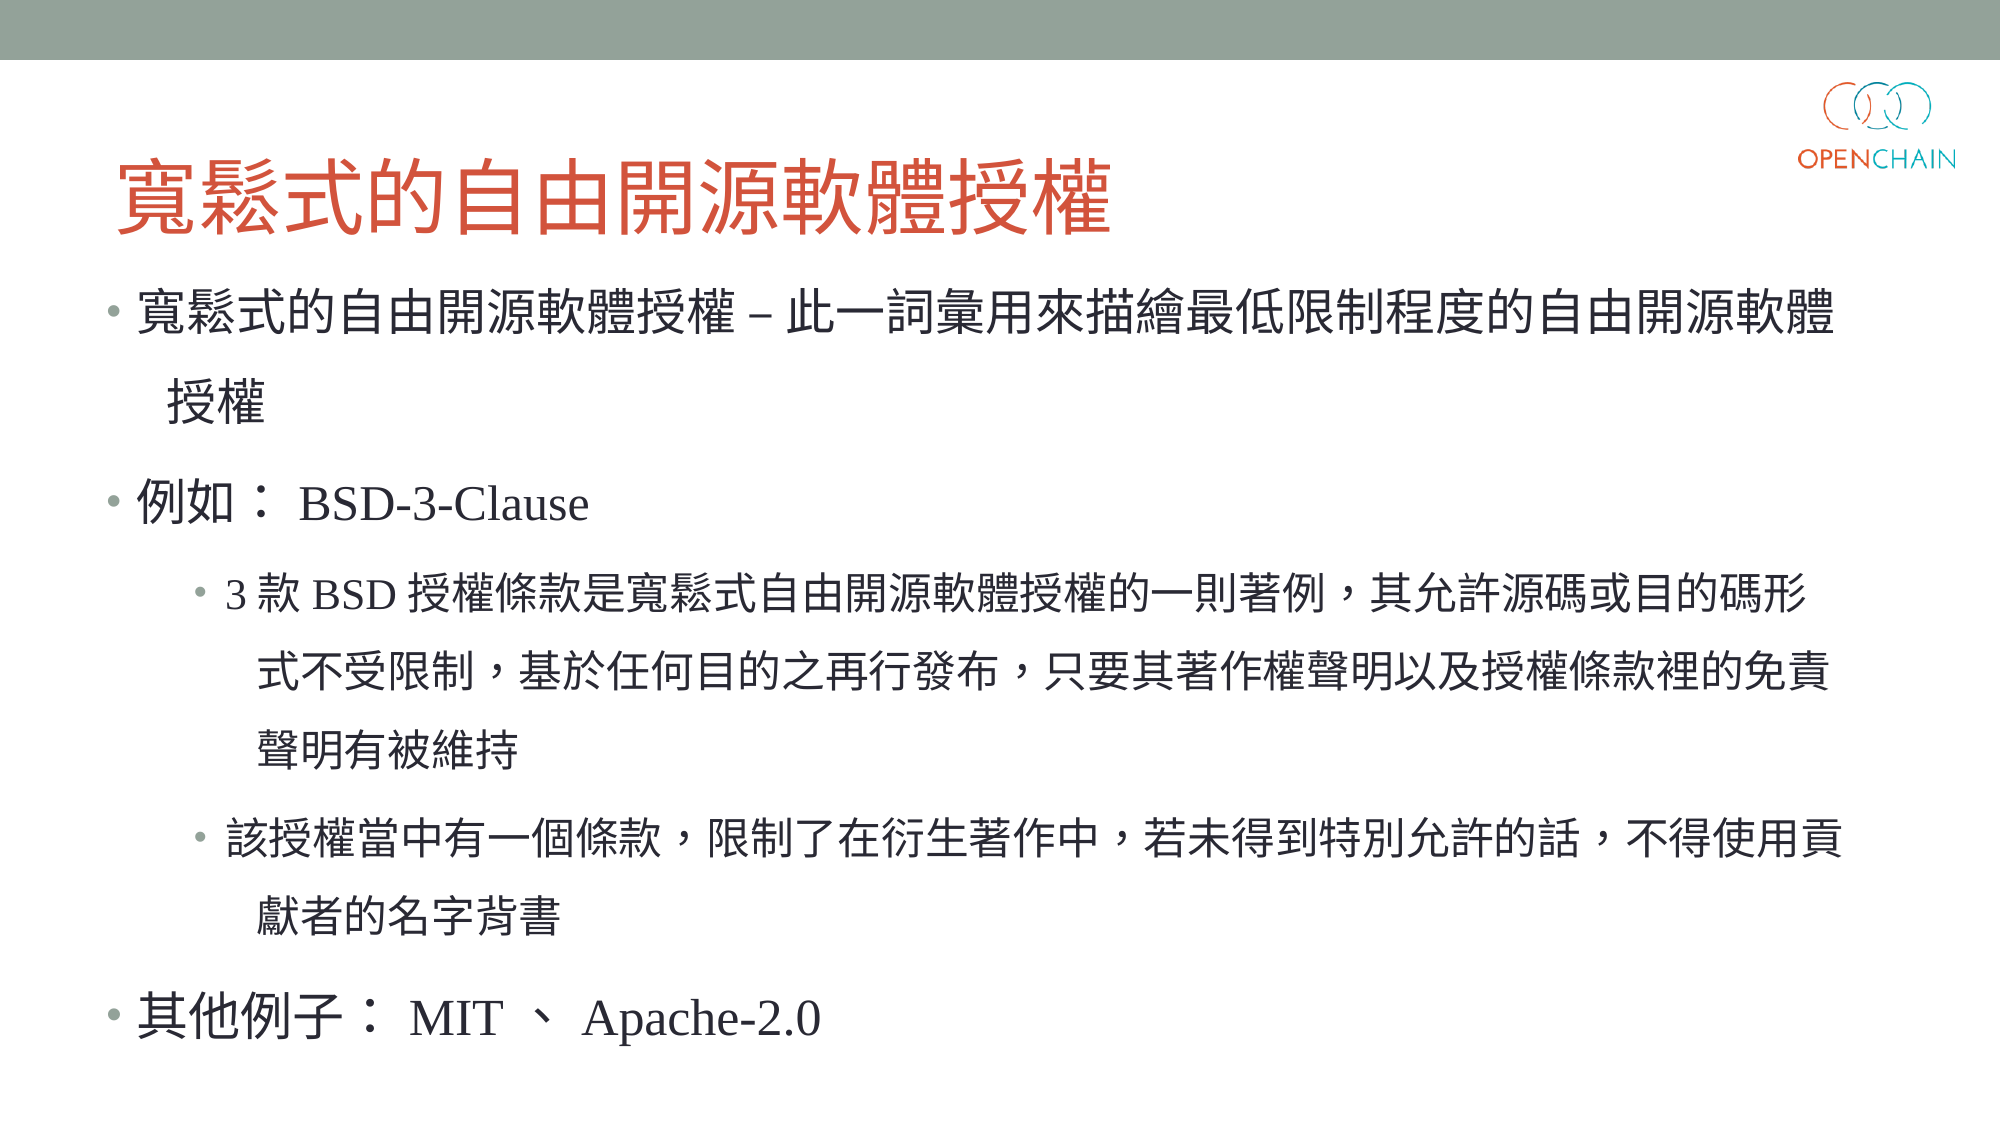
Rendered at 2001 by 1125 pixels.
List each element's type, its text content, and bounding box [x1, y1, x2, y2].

title 寬鬆式的自由開源軟體授權 [99, 87, 1900, 251]
list 寬鬆式的自由開源軟體授權 – 此一詞彙用來描繪最低限制程度的自由開源軟體授權 例如：BSD-3-Clause 3款BSD授權條款是寬鬆式自由開源軟體授權的一則著例，其允許源碼或目的碼形式不受限制，基於任何目的之再行發布，只要其著作權聲明以及授權條款裡的免責聲明有被維持 該授權當中有一個條款，限制了在衍生著作中，若未得到特別允許的話，不得使用貢獻者的名字背書 其他例子：MIT、Apache-2.0 [91, 243, 1863, 1093]
